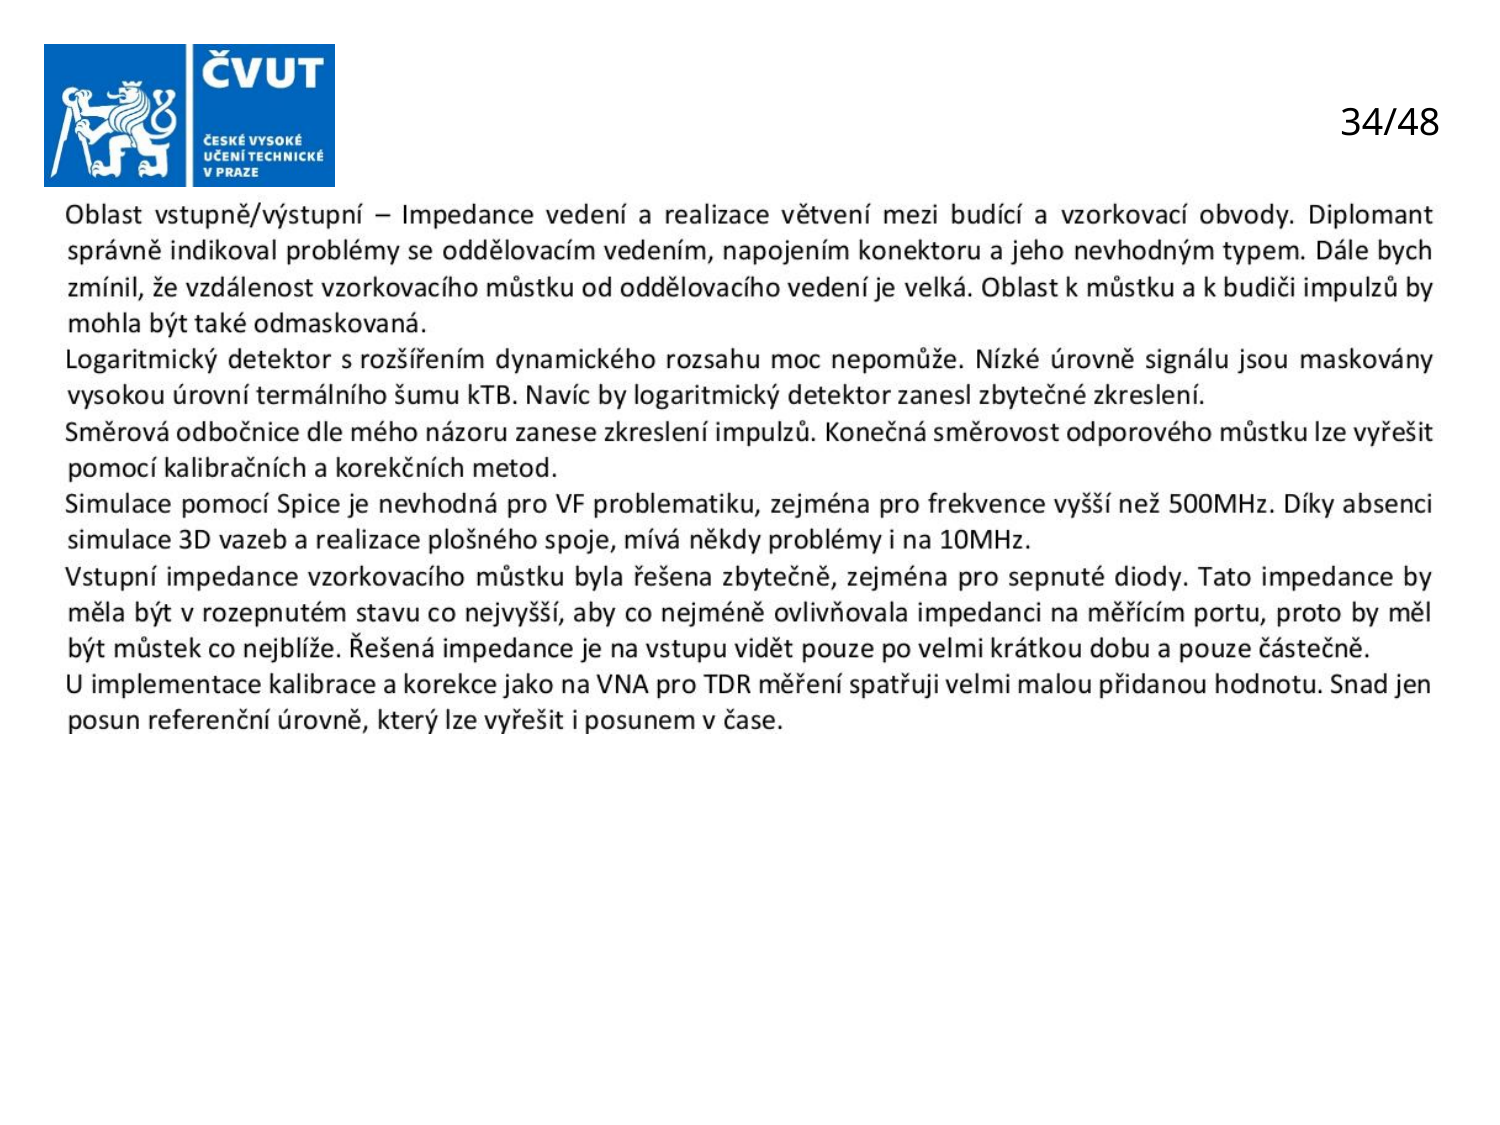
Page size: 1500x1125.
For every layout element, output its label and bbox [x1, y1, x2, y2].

picture [44, 44, 335, 187]
picture [60, 194, 1441, 734]
